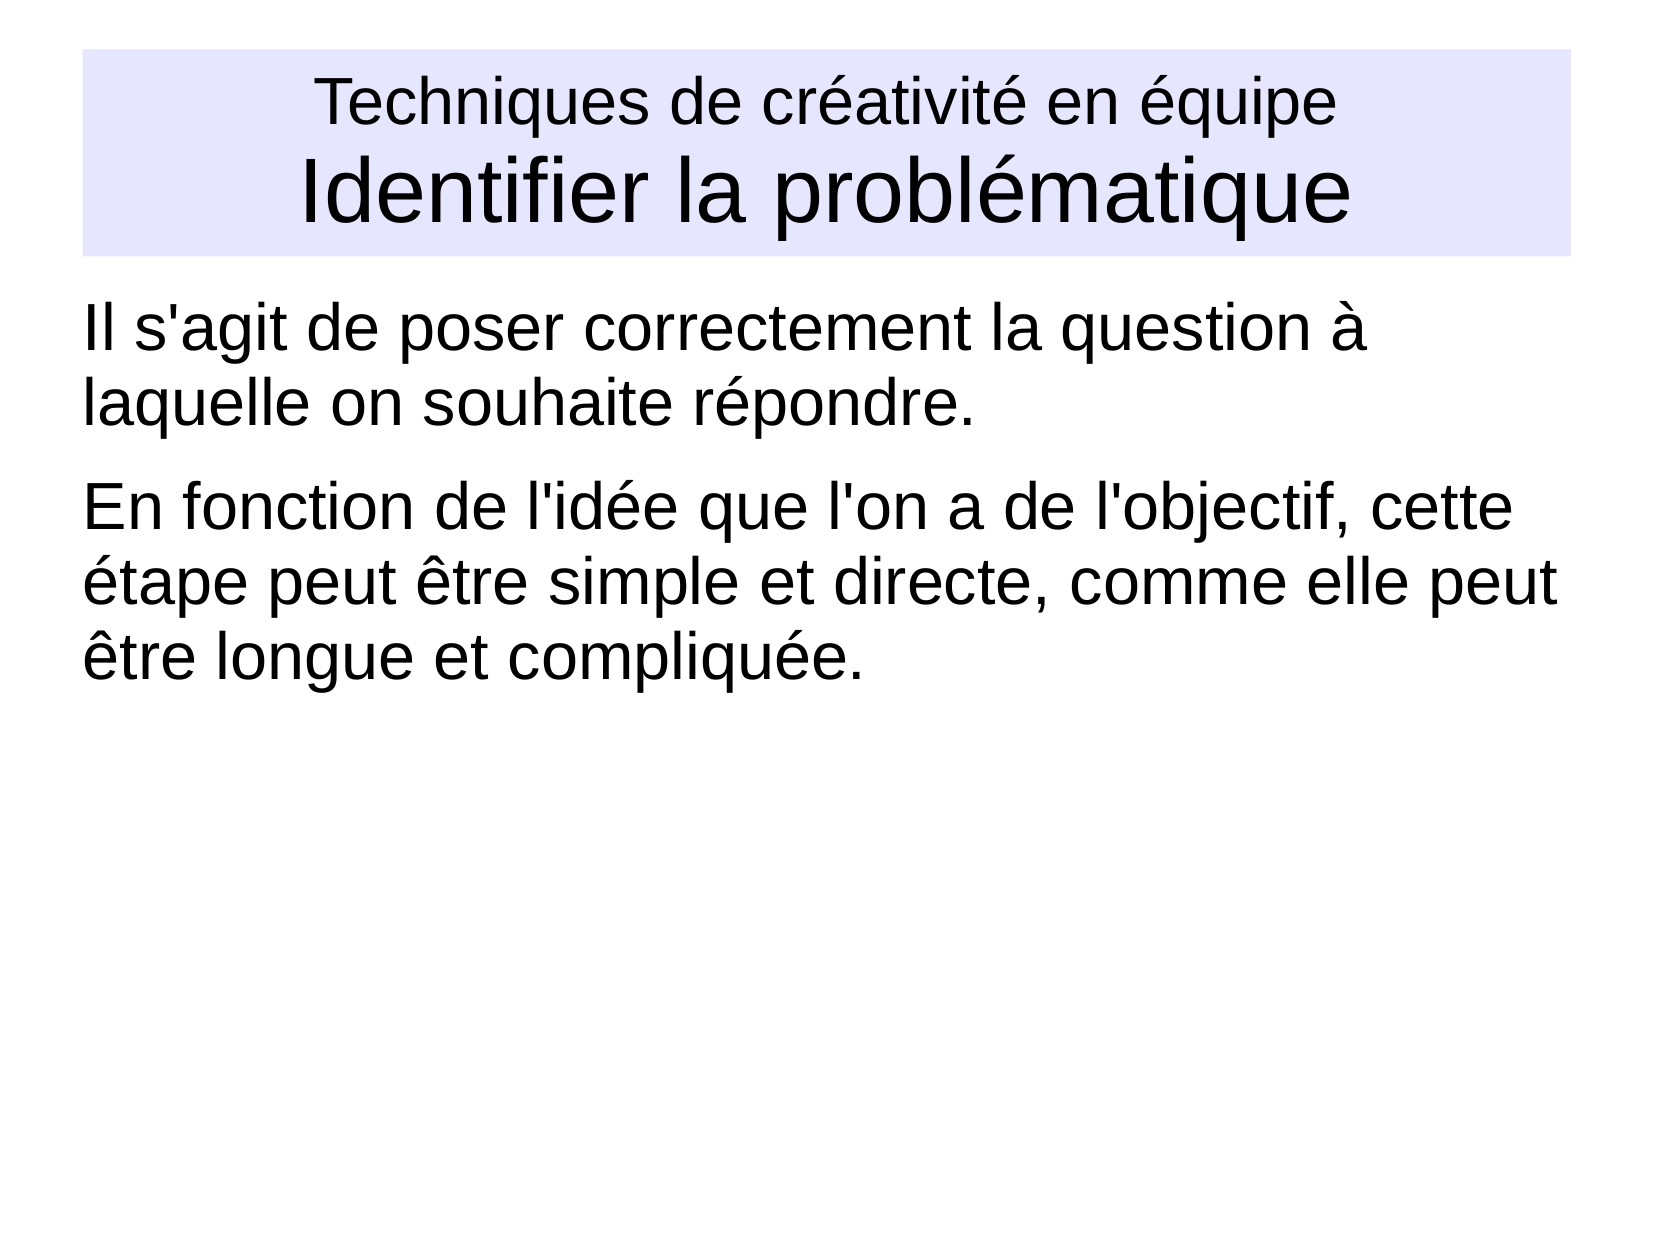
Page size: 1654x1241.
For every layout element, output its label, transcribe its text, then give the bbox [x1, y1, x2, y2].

list Il s'agit de poser correctement la question à laquelle on souhaite répondre. En fonction de l'idée que l'on a de l'objectif, cette étape peut être simple et directe, comme elle peut être longue et compliquée. [82, 290, 1571, 1010]
title Techniques de créativité en équipe Identifier la problématique [82, 49, 1571, 257]
